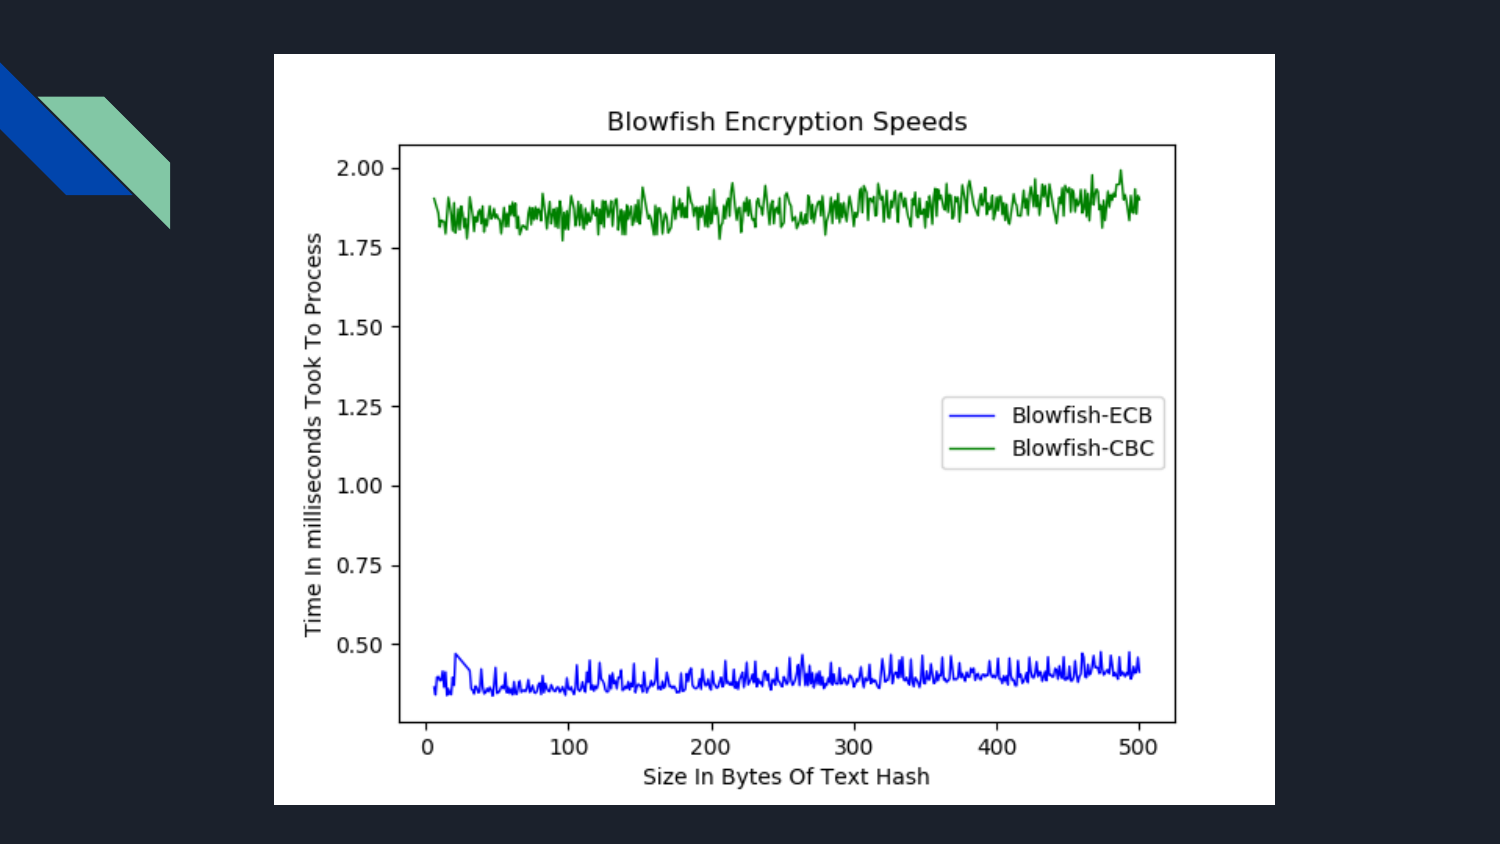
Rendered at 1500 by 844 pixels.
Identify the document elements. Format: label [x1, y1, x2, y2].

picture [274, 54, 1275, 805]
